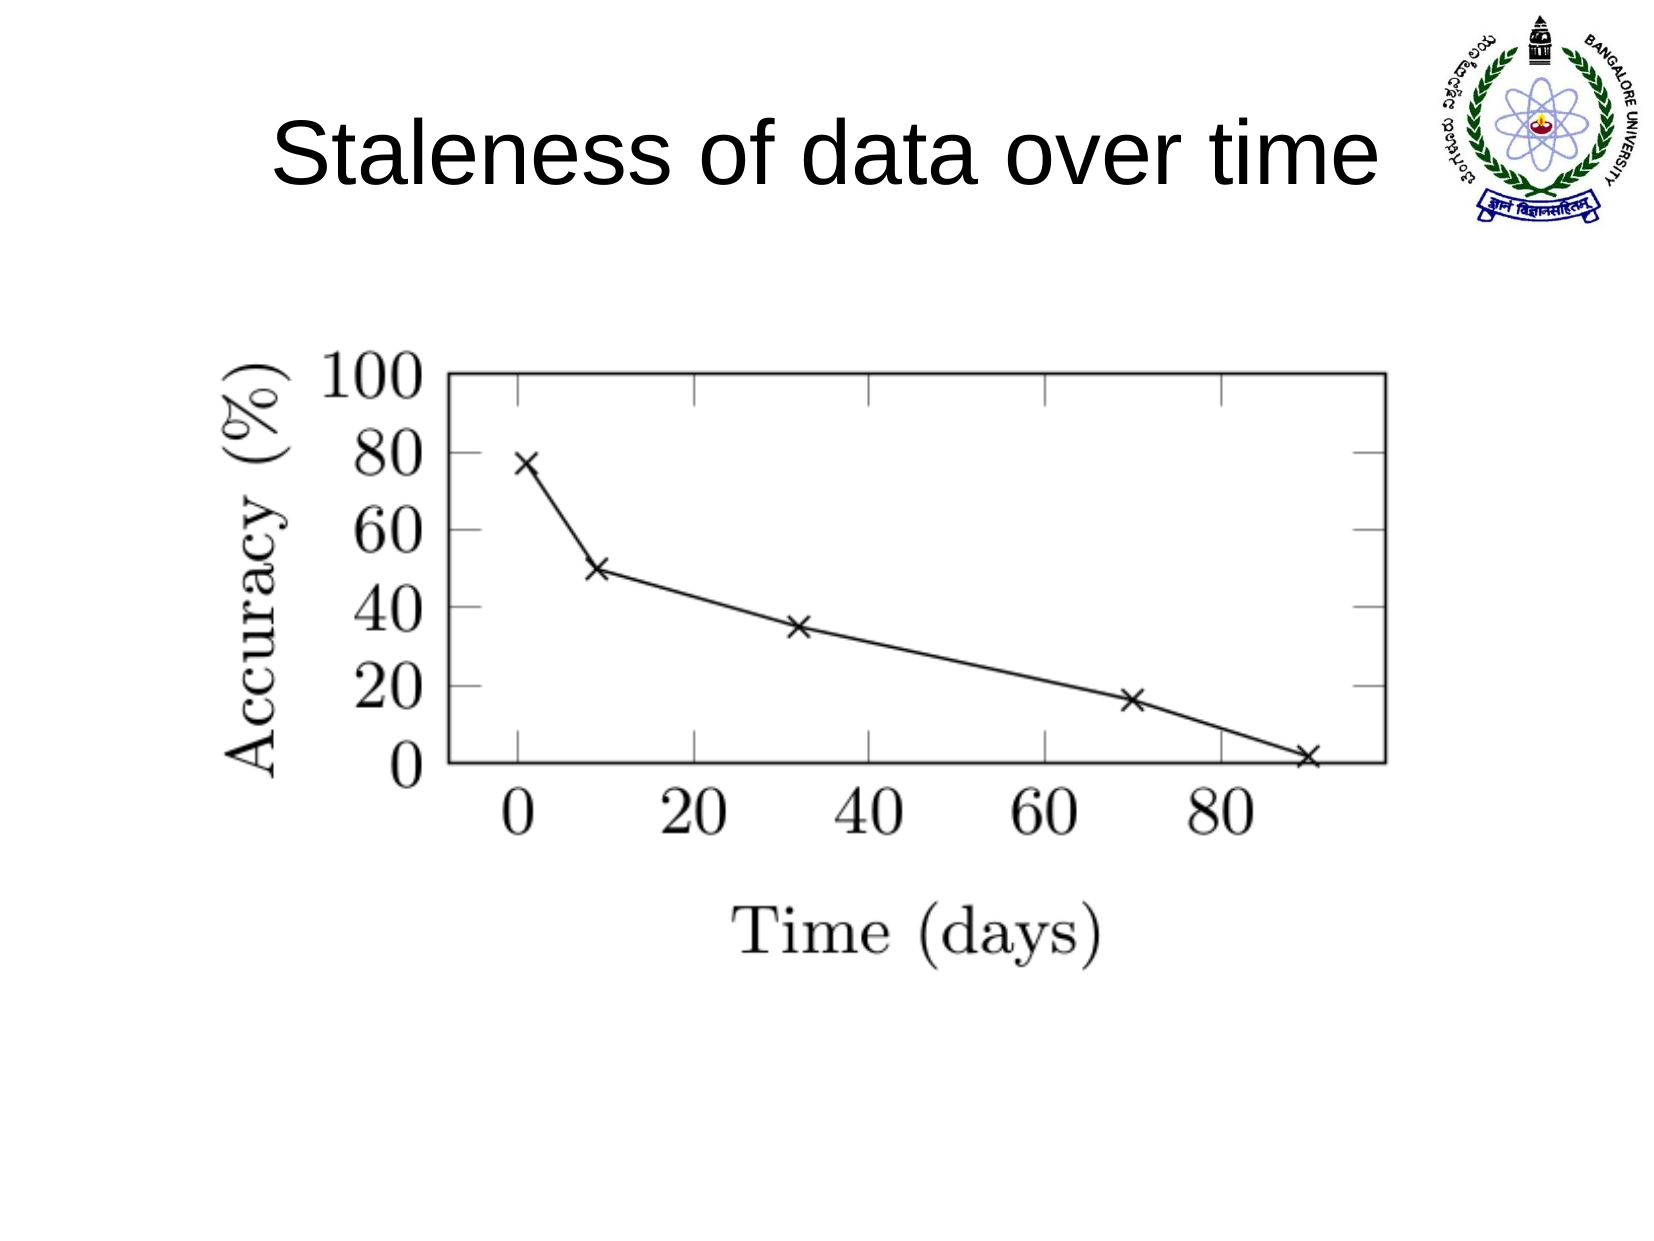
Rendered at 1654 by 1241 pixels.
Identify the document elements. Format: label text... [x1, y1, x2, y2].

picture [130, 290, 1523, 1010]
title Staleness of data over time [82, 49, 1571, 257]
picture [1425, 5, 1654, 231]
